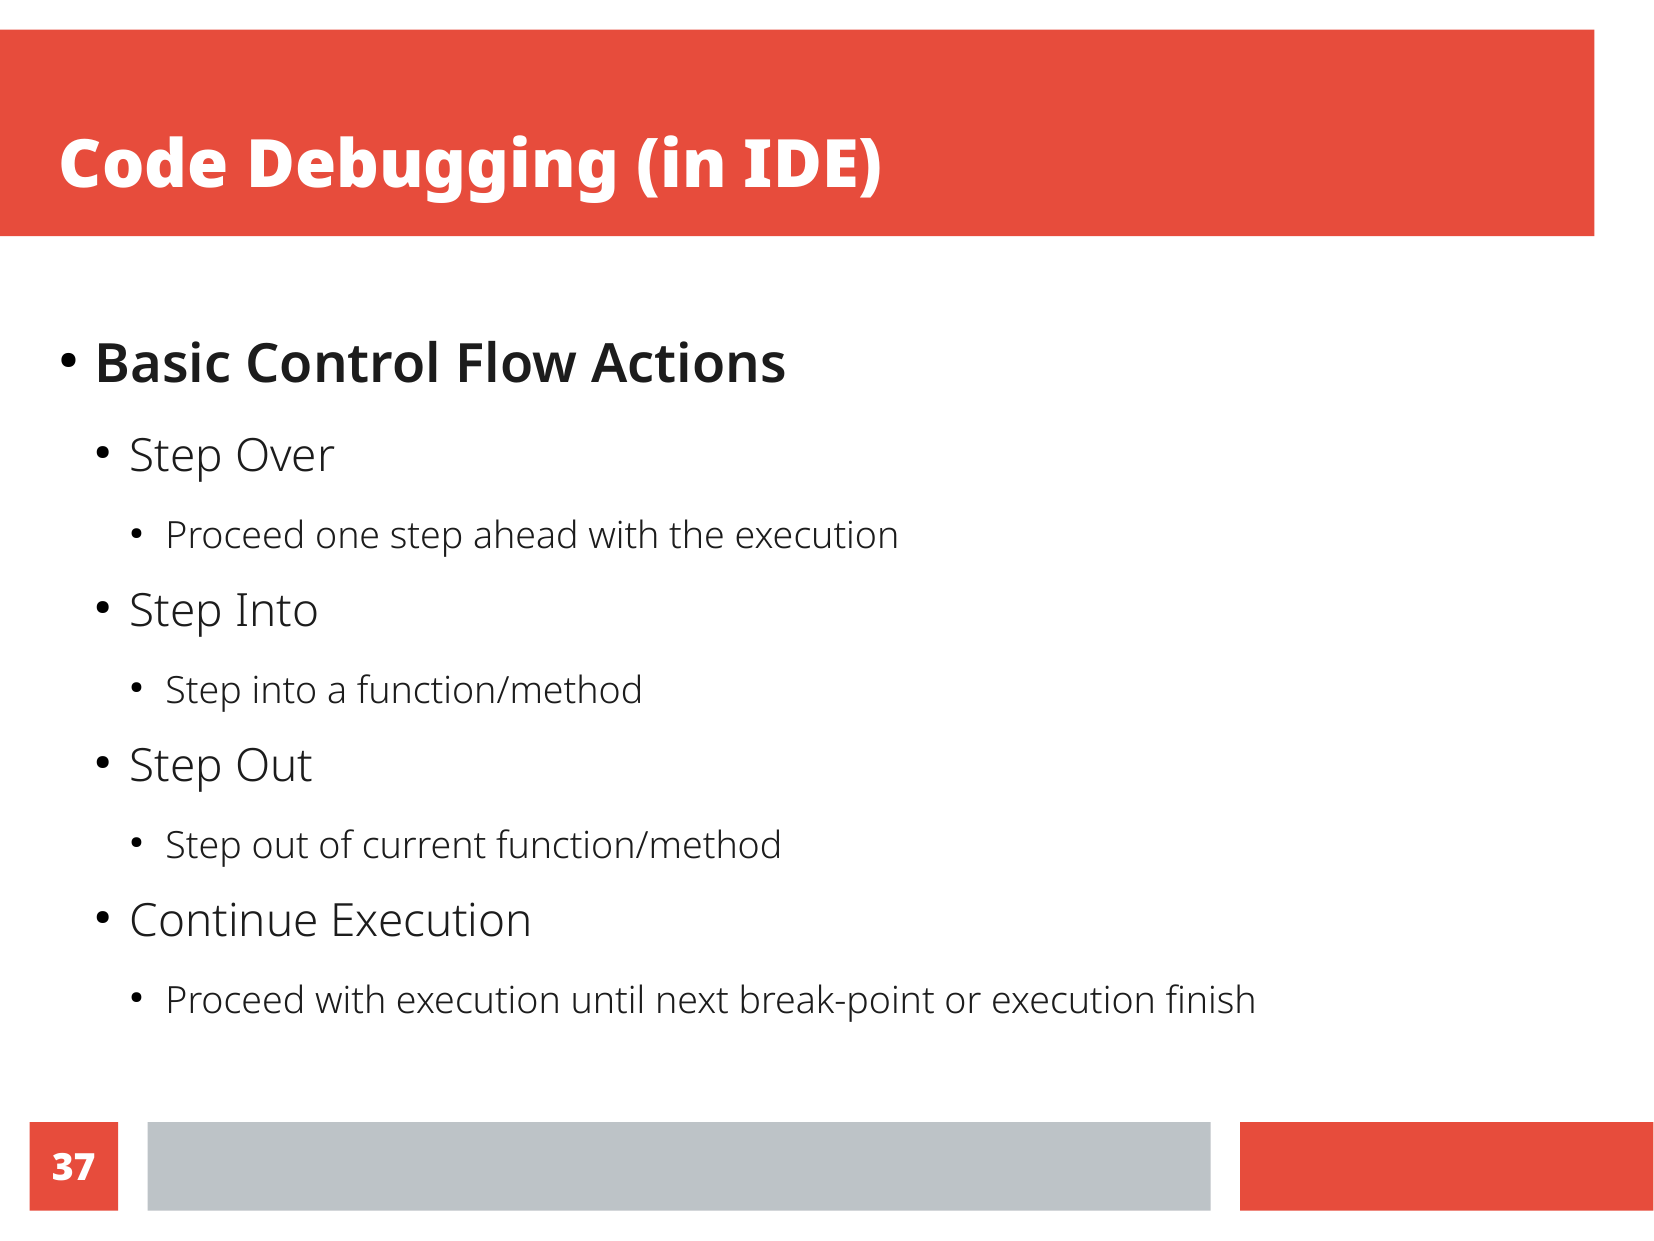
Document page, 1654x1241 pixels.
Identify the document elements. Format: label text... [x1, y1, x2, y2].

title Code Debugging (in IDE) [59, 59, 1595, 207]
list Basic Control Flow Actions Step Over Proceed one step ahead with the execution Step Into Step into a function/method Step Out Step out of current function/method Continue Execution Proceed with execution until next break-point or execution finish [59, 324, 1565, 1093]
